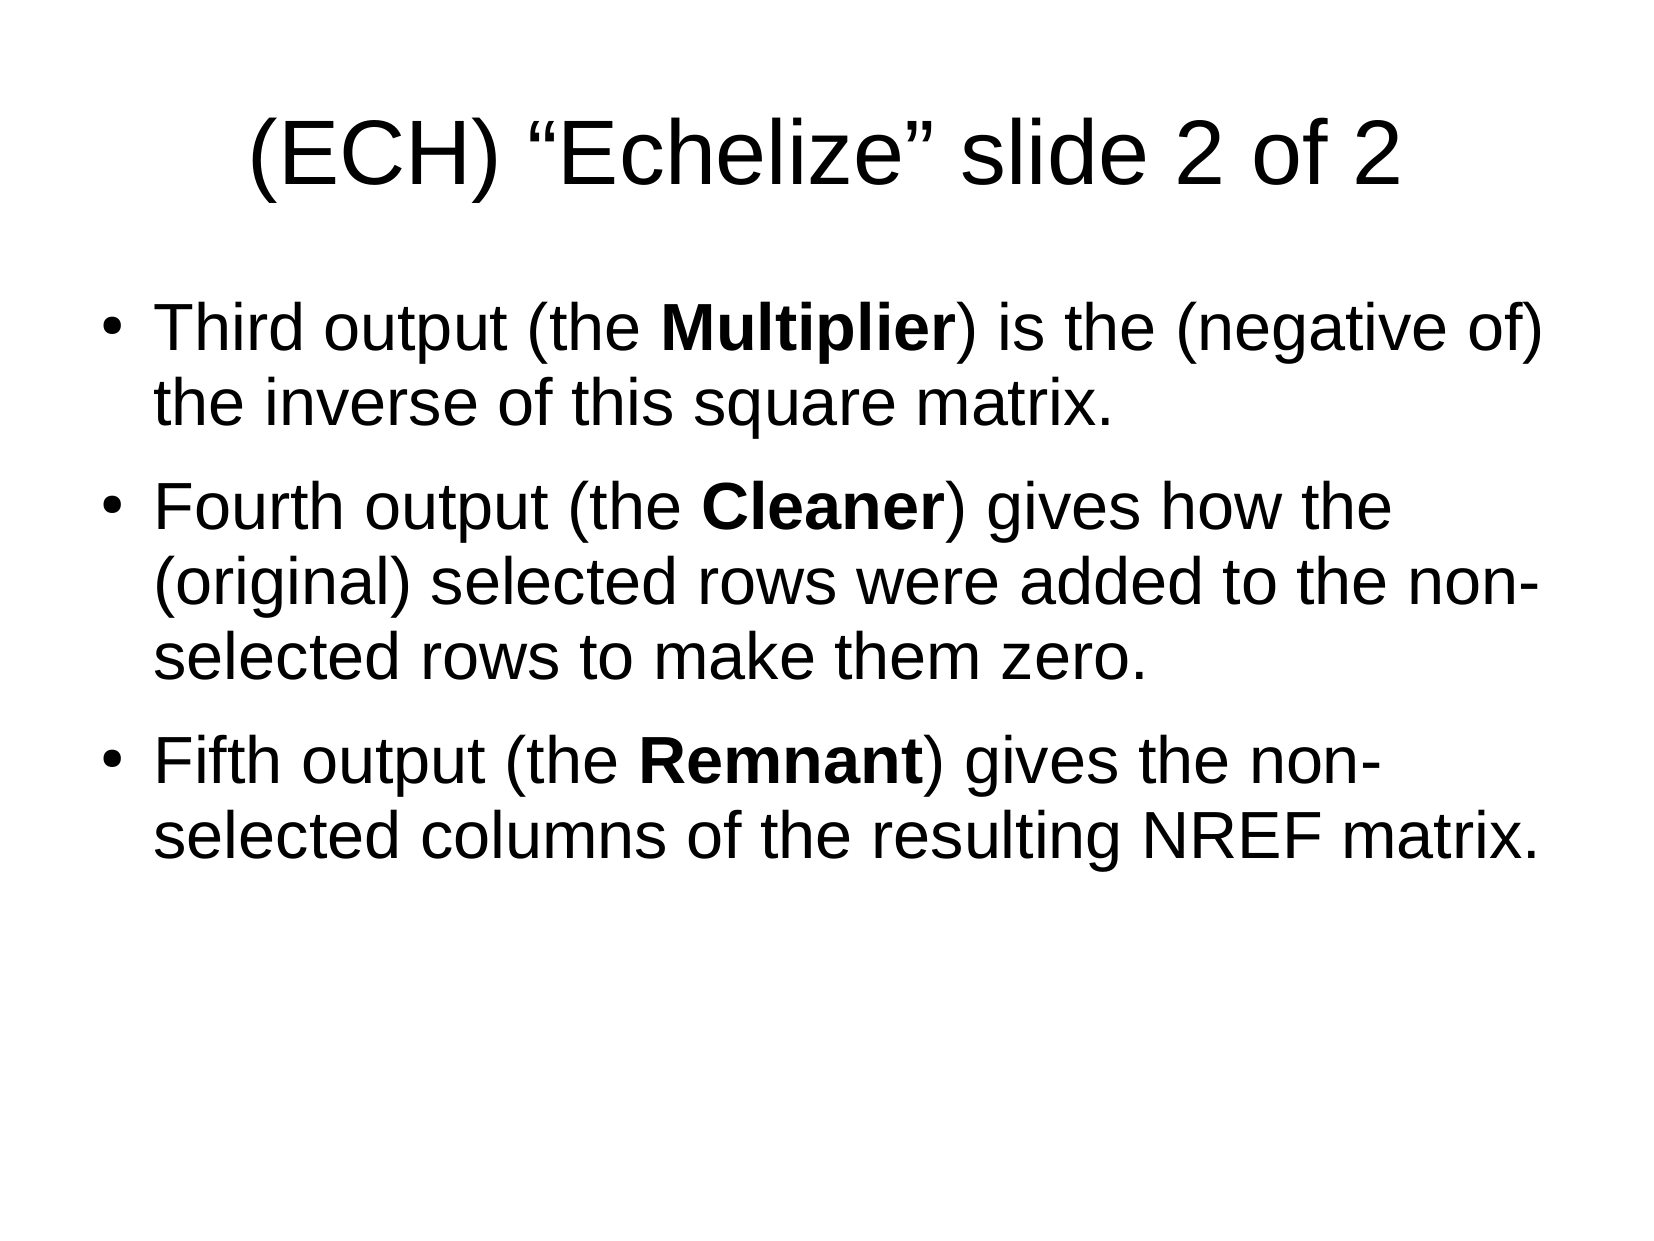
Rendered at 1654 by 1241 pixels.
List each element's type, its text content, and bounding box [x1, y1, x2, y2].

list Third output (the Multiplier) is the (negative of) the inverse of this square matrix. Fourth output (the Cleaner) gives how the (original) selected rows were added to the non-selected rows to make them zero. Fifth output (the Remnant) gives the non-selected columns of the resulting NREF matrix. [82, 290, 1571, 1109]
title (ECH) “Echelize” slide 2 of 2 [82, 49, 1571, 257]
